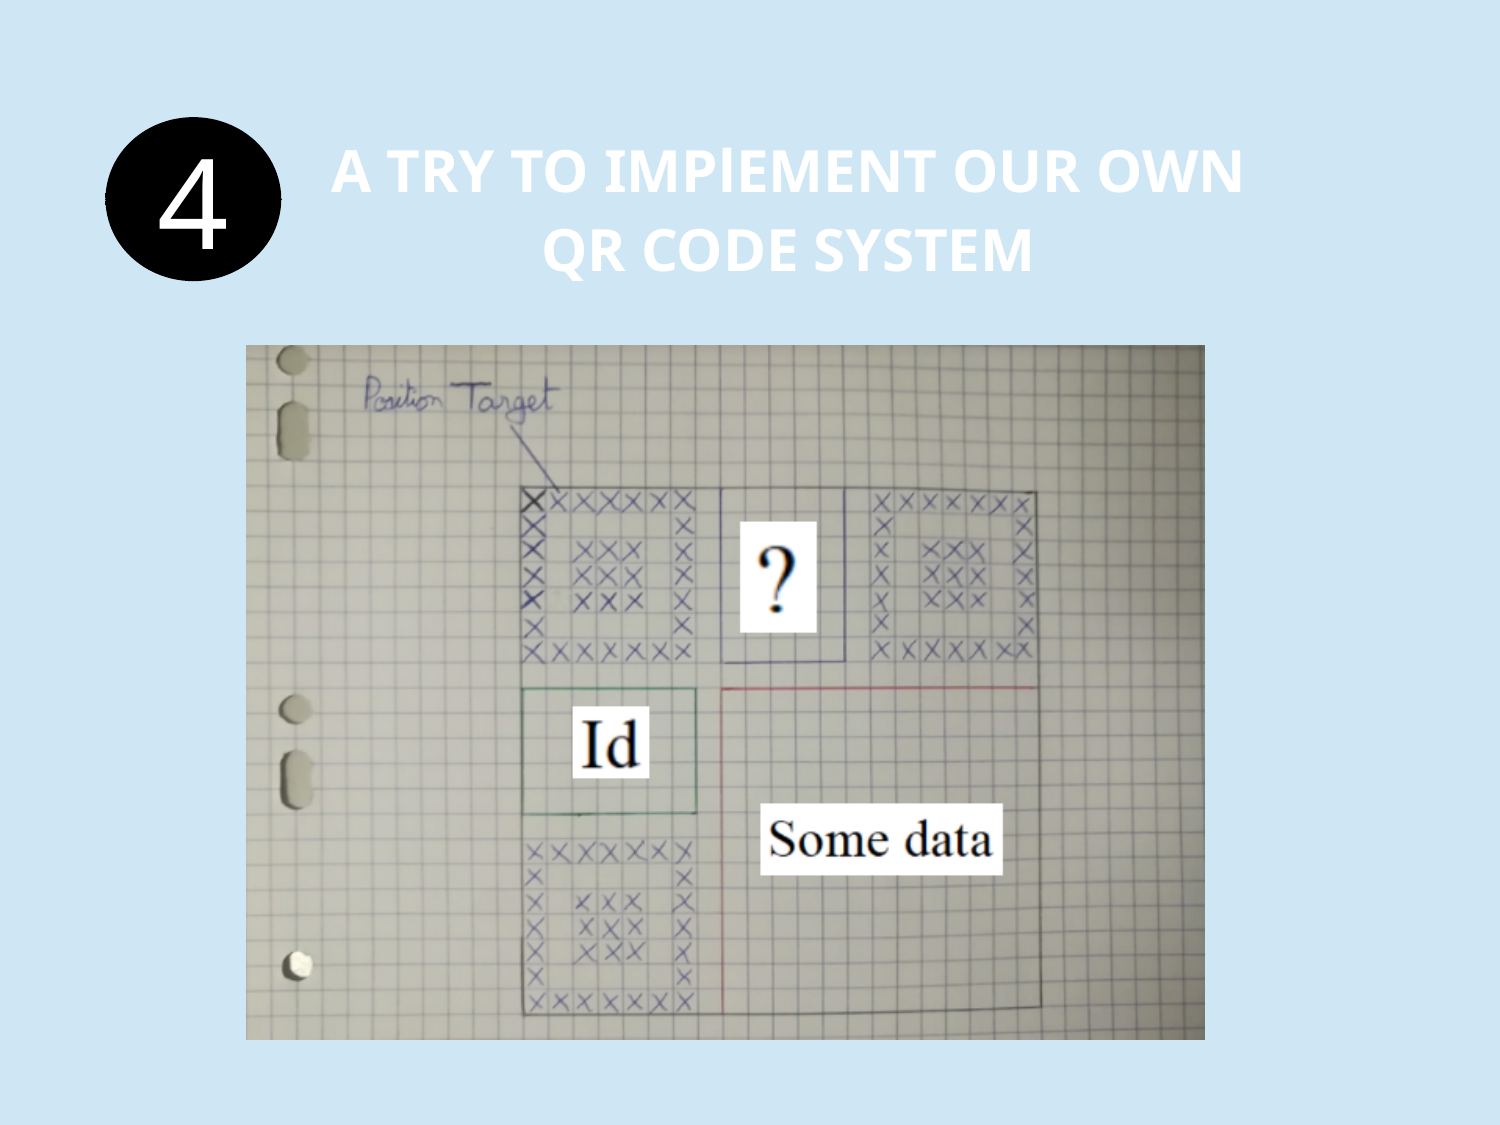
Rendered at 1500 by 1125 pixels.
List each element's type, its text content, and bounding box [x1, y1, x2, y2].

picture [246, 345, 1205, 1040]
text_box A TRY TO IMPlEMENT OUR OWN QR CODE SYSTEM [295, 123, 1282, 277]
text_box 4 [105, 117, 282, 282]
